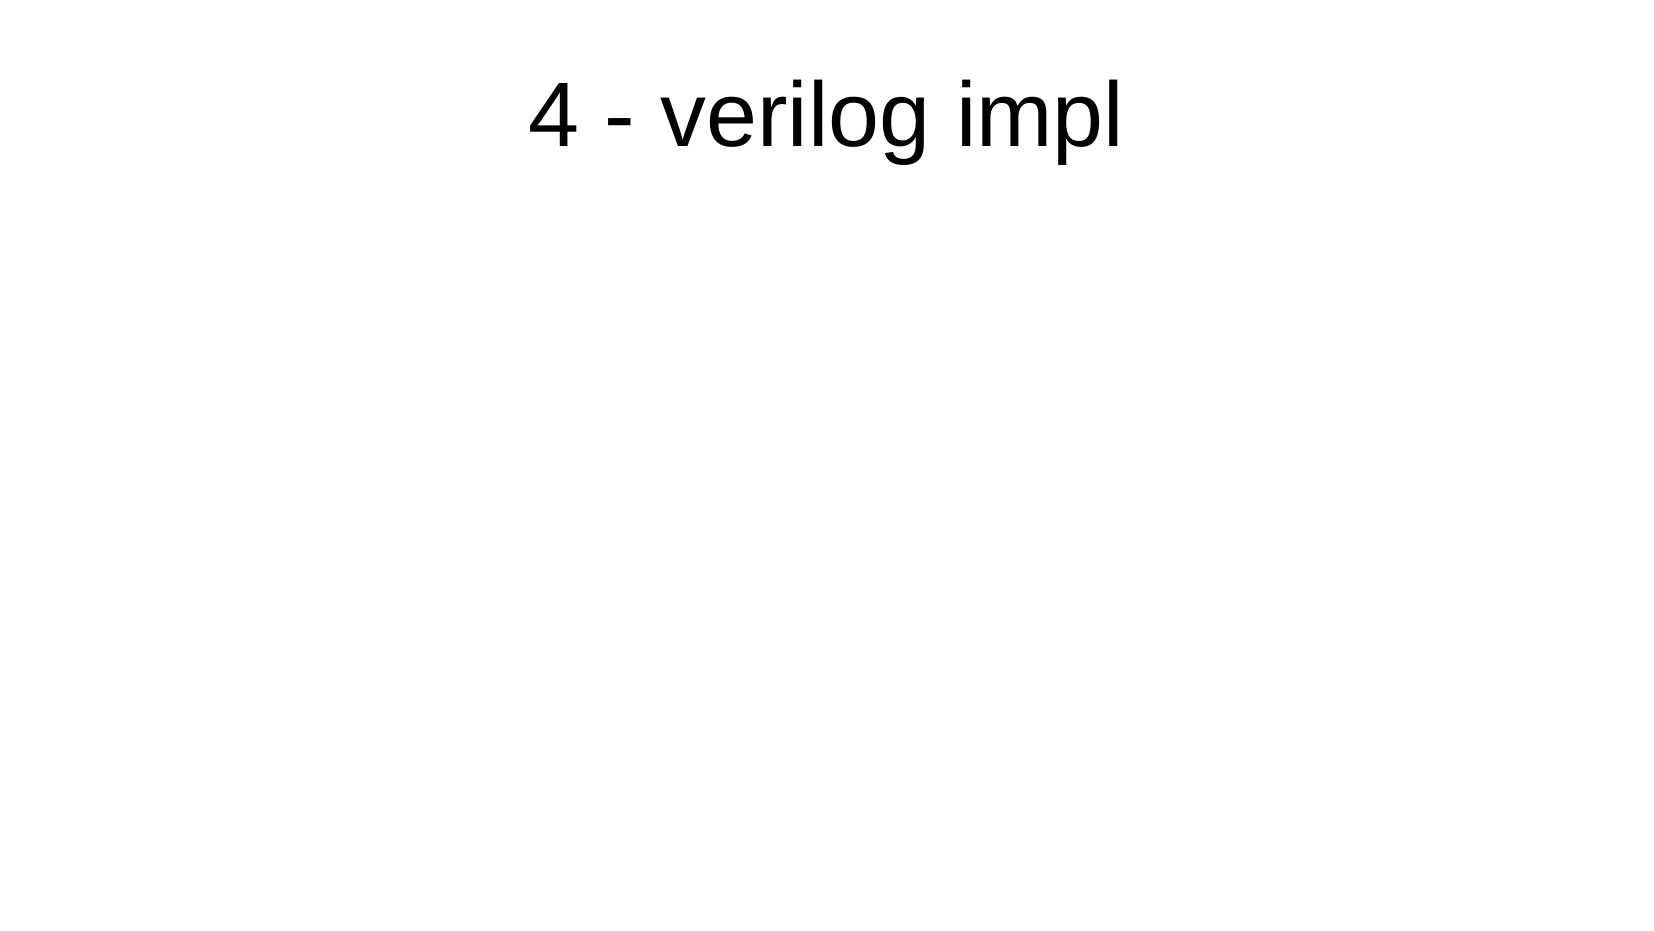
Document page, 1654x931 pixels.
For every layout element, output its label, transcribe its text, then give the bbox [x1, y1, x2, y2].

title 4 - verilog impl [82, 37, 1571, 193]
